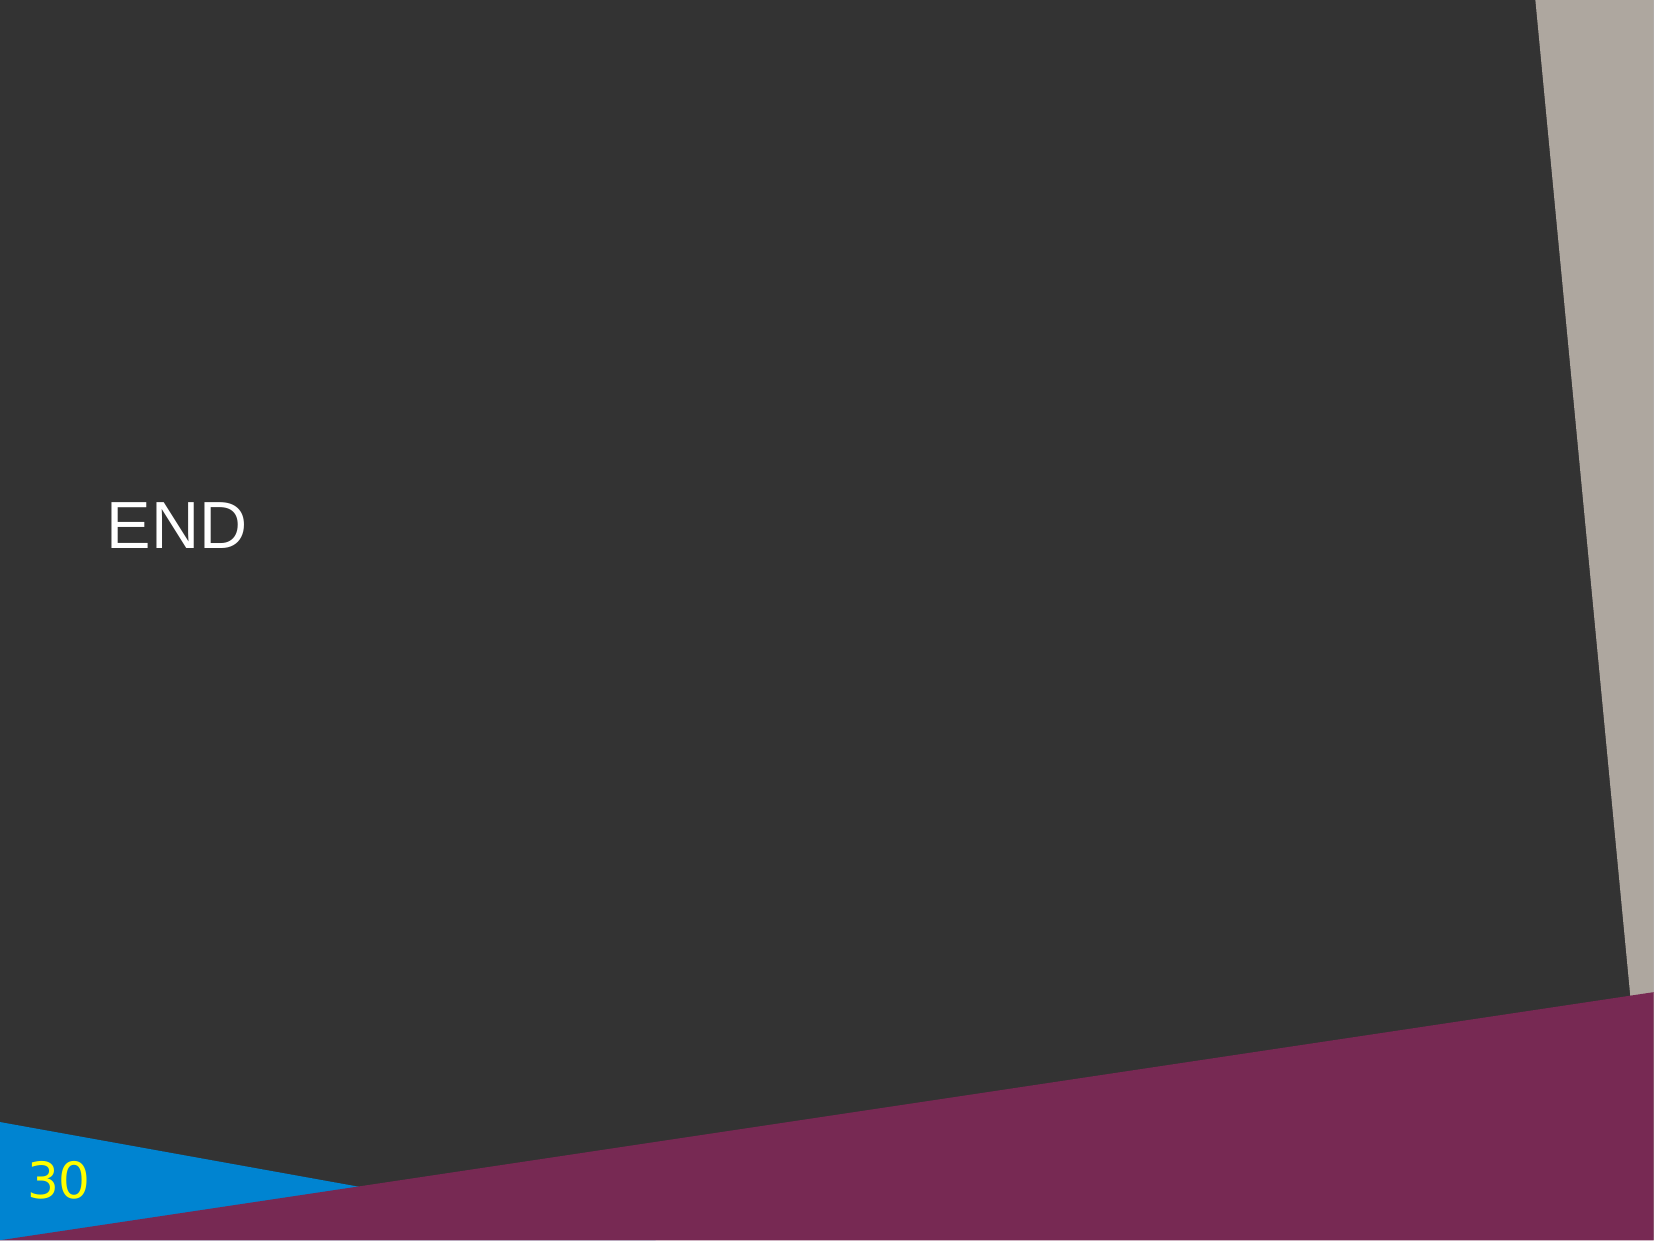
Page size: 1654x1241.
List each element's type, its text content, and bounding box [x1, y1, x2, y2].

list END [35, 59, 1524, 993]
